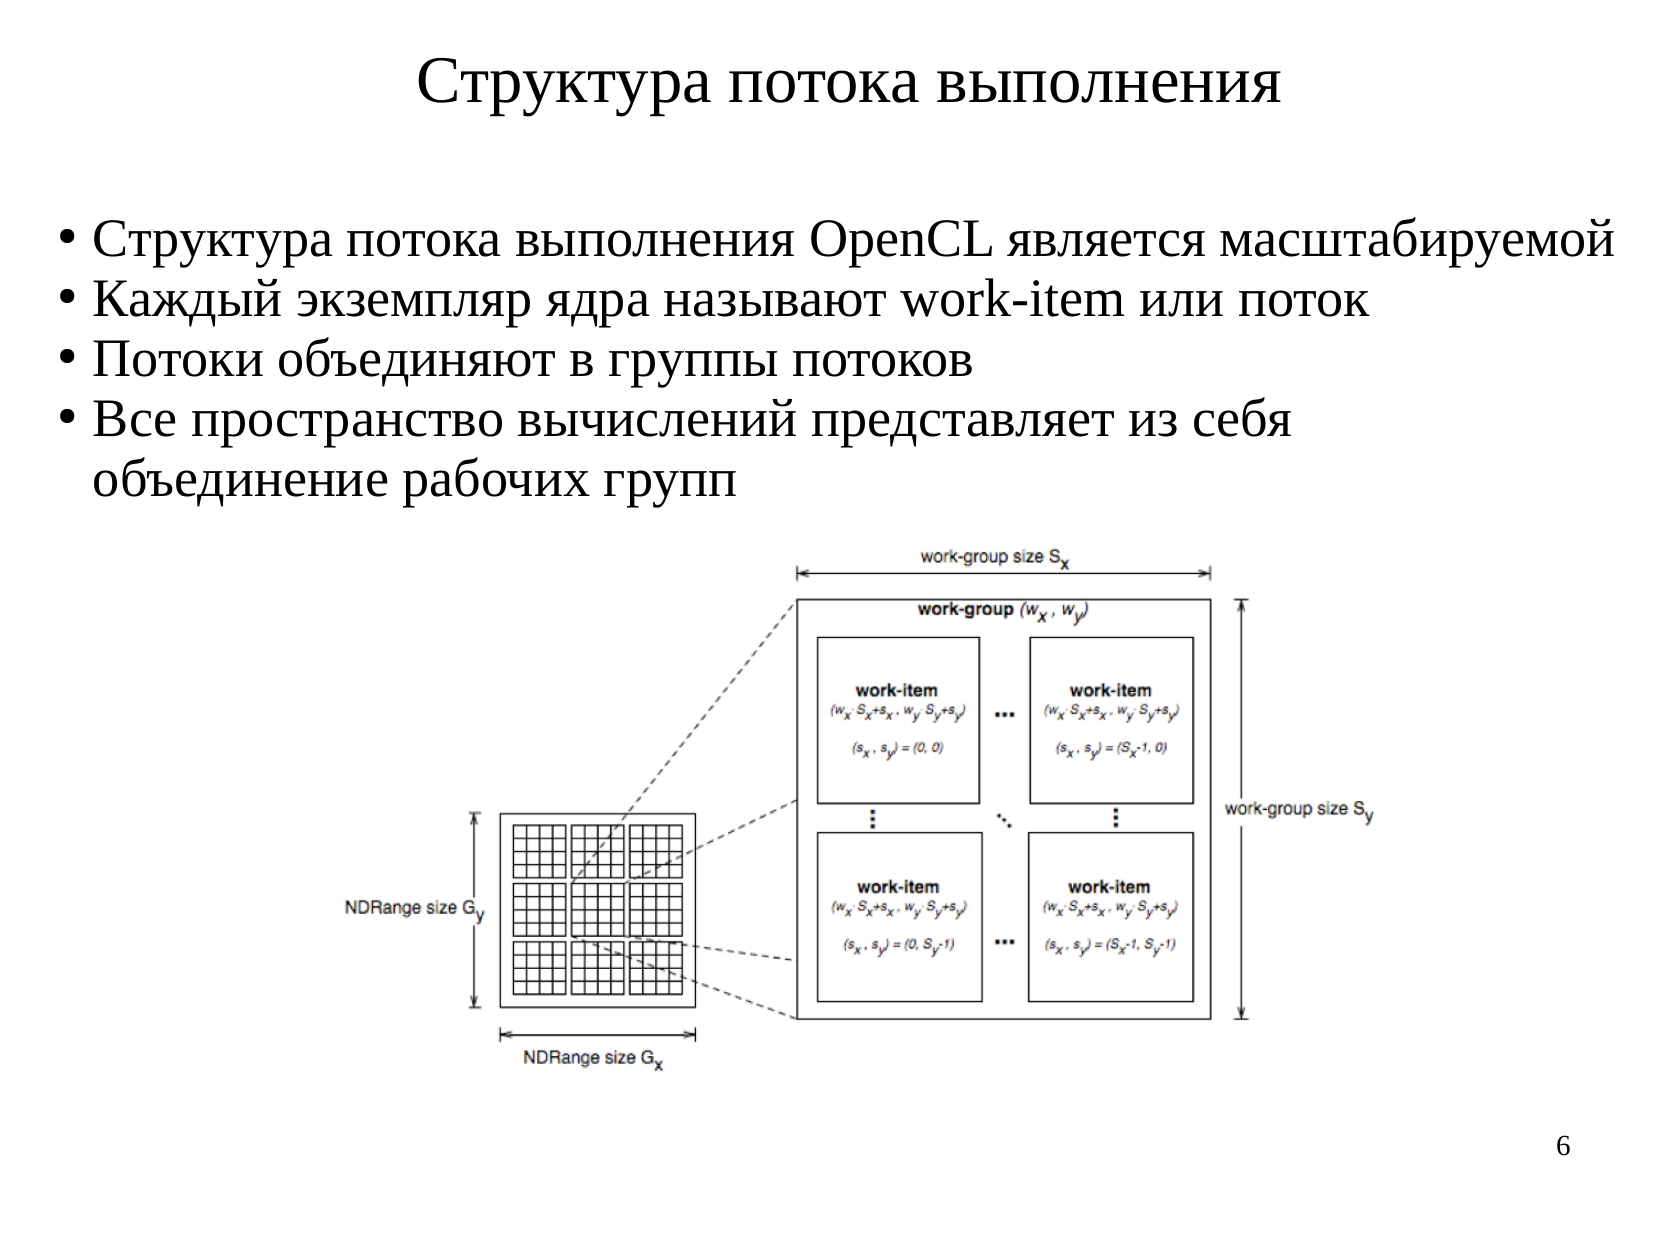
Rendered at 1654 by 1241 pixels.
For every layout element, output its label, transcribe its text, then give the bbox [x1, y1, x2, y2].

text_box Структура потока выполнения OpenCL является масштабируемой Каждый экземпляр ядра называют work-item или поток Потоки объединяют в группы потоков Все пространство вычислений представляет из себя объединение рабочих групп [42, 200, 1633, 516]
text_box Структура потока выполнения [401, 35, 1298, 125]
picture [330, 531, 1395, 1087]
